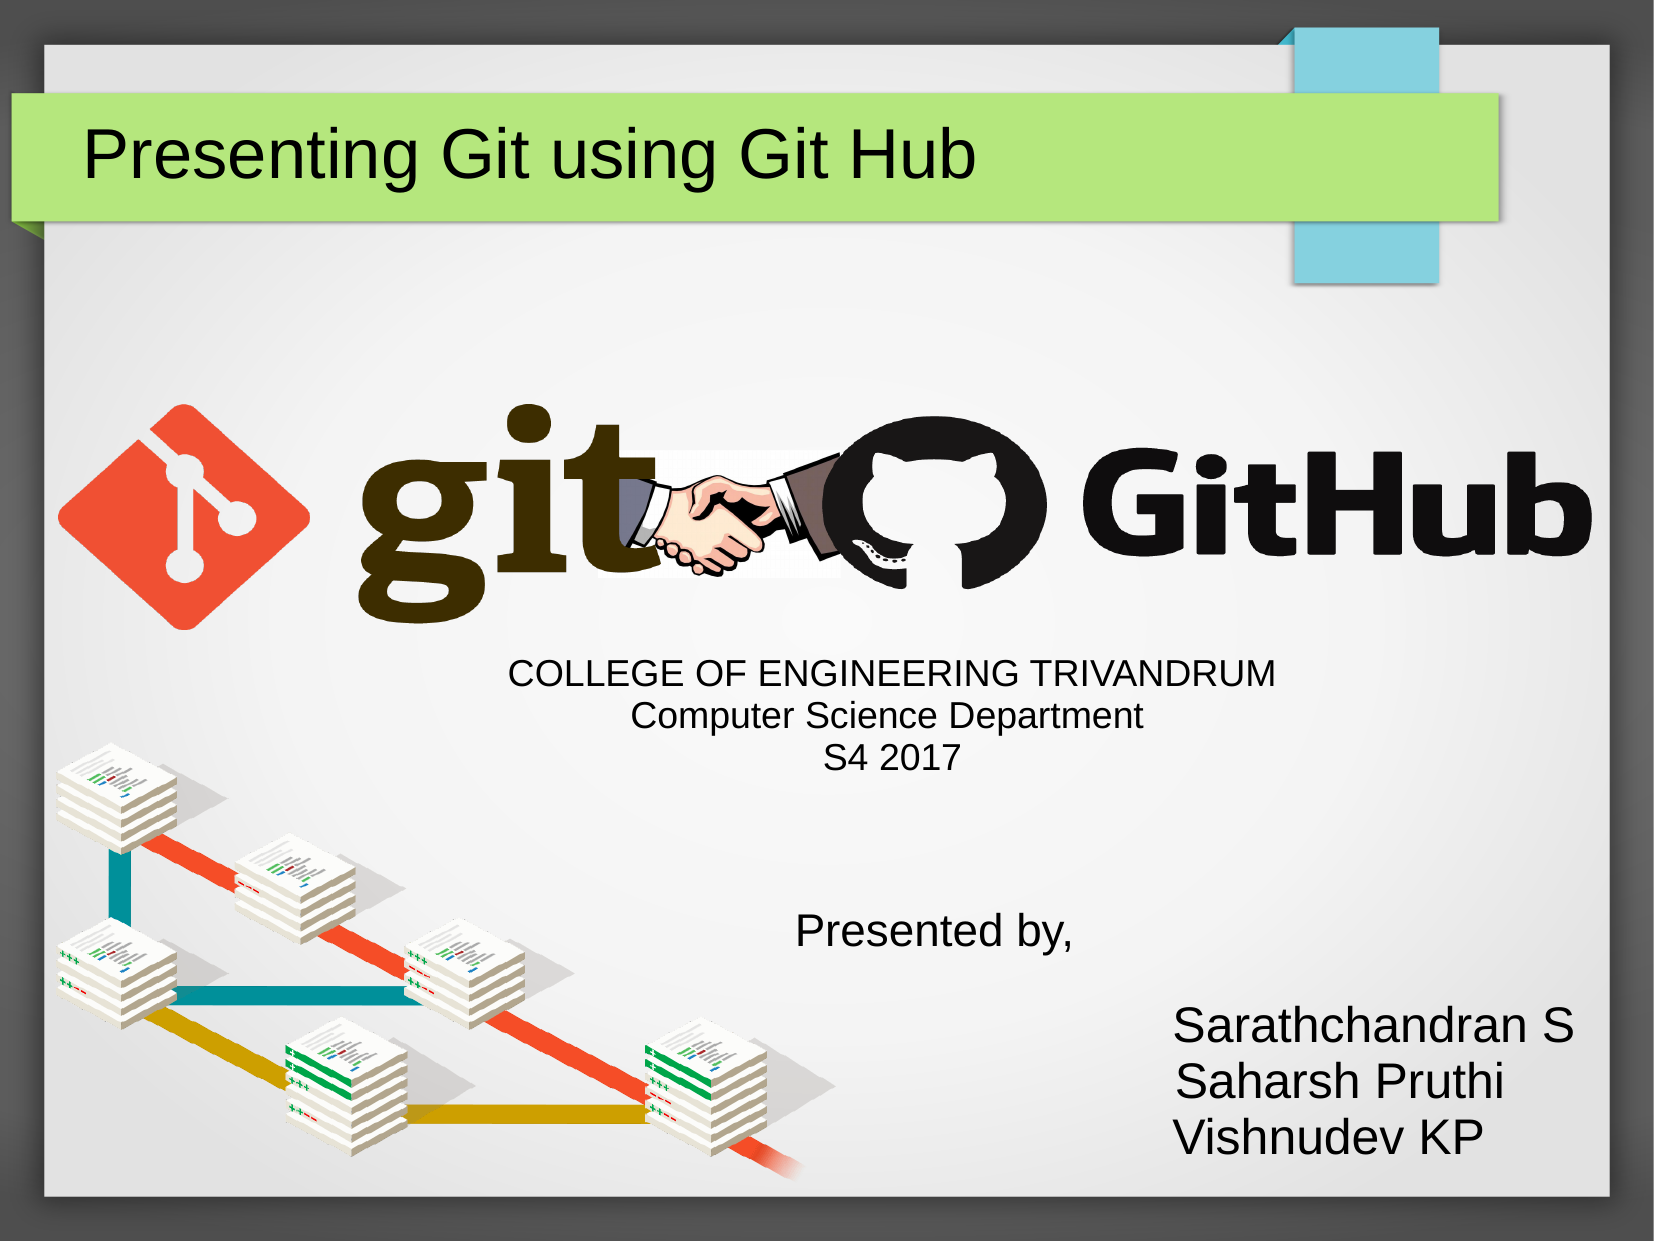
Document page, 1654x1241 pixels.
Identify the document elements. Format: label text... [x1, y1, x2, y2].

text_box COLLEGE OF ENGINEERING TRIVANDRUM Computer Science Department S4 2017 [285, 645, 1501, 792]
picture [0, 0, 1654, 1241]
text_box Presented by, Sarathchandran S Saharsh Pruthi Vishnudev KP [855, 897, 1591, 1186]
title Presenting Git using Git Hub [82, 94, 1264, 213]
